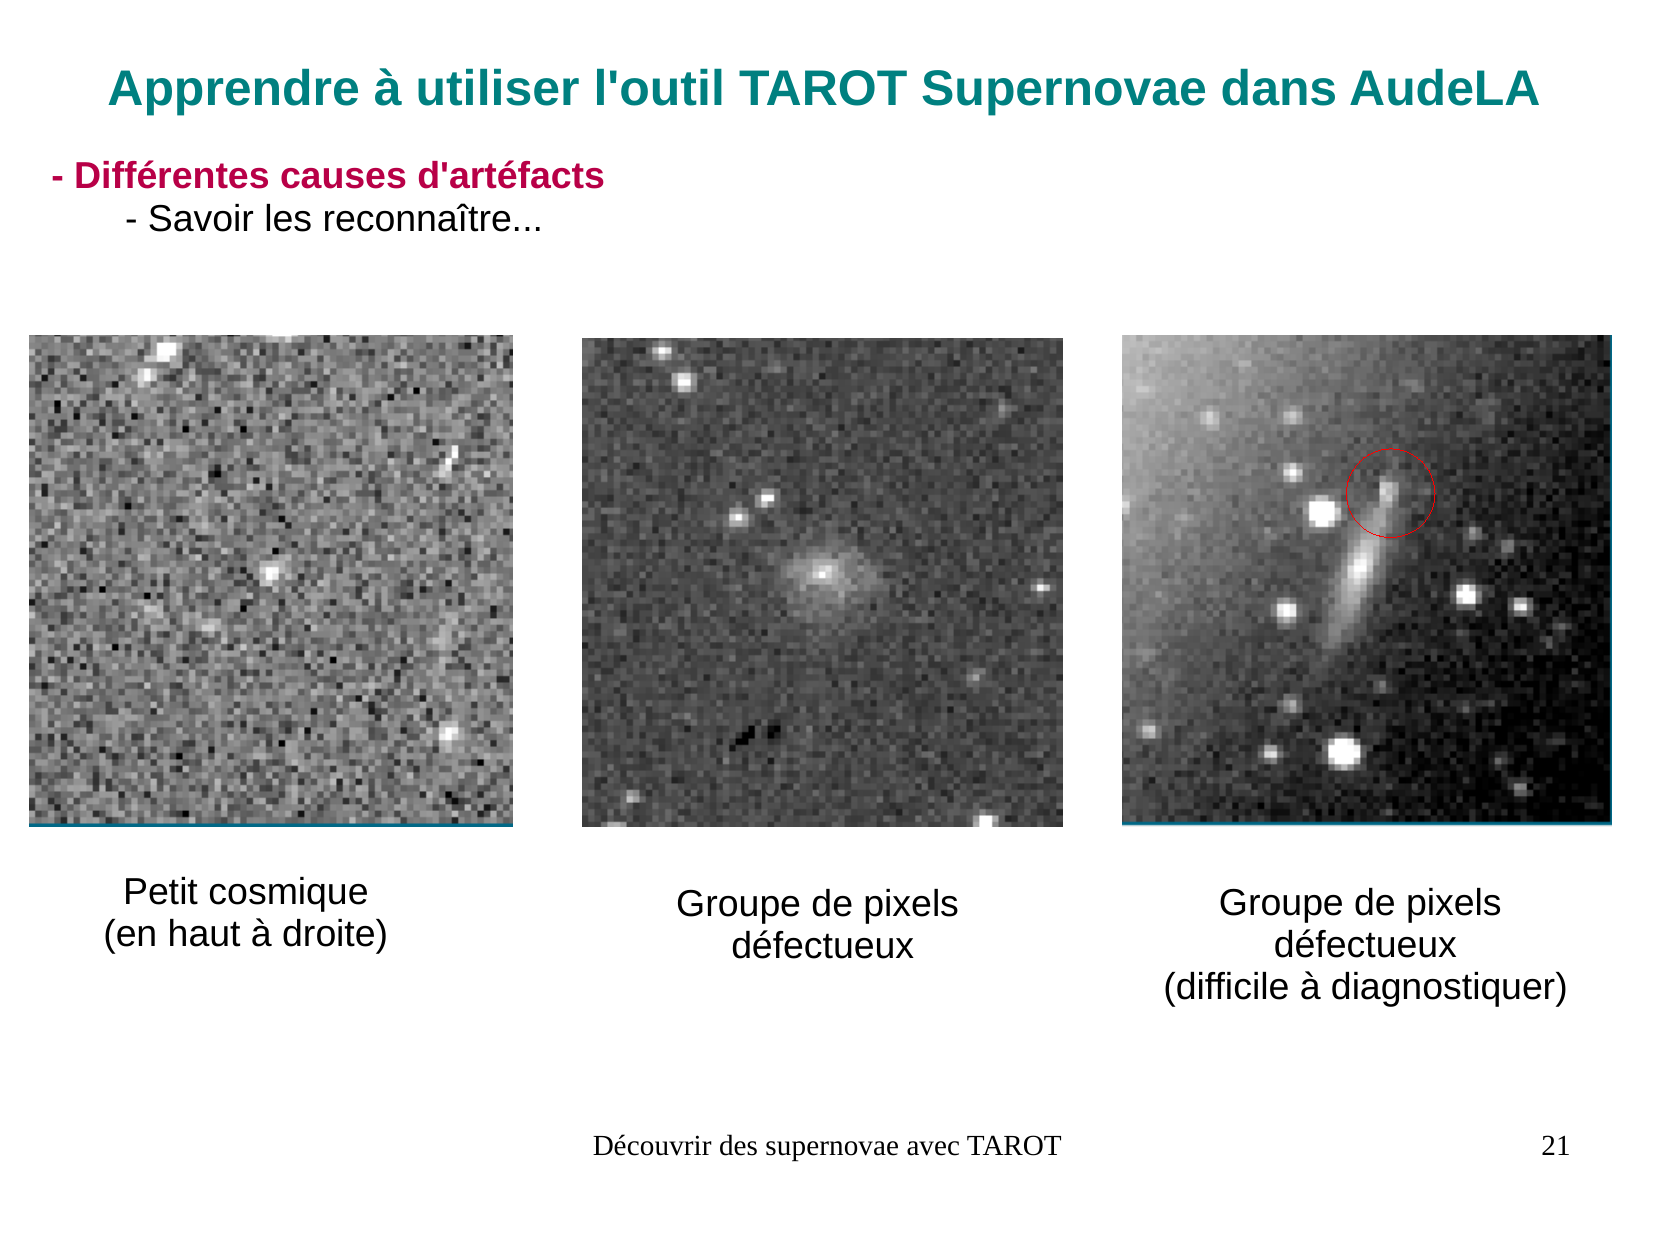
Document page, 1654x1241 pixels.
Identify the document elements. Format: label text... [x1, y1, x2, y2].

picture [29, 335, 513, 823]
picture [1122, 335, 1610, 822]
text_box Petit cosmique (en haut à droite) [88, 862, 404, 962]
picture [582, 338, 1063, 827]
text_box Groupe de pixels défectueux (difficile à diagnostiquer) [1148, 874, 1583, 1015]
text_box - Différentes causes d'artéfacts - Savoir les reconnaître... [36, 147, 621, 248]
text_box Apprendre à utiliser l'outil TAROT Supernovae dans AudeLA [92, 53, 1557, 125]
text_box Groupe de pixels défectueux [661, 874, 985, 975]
